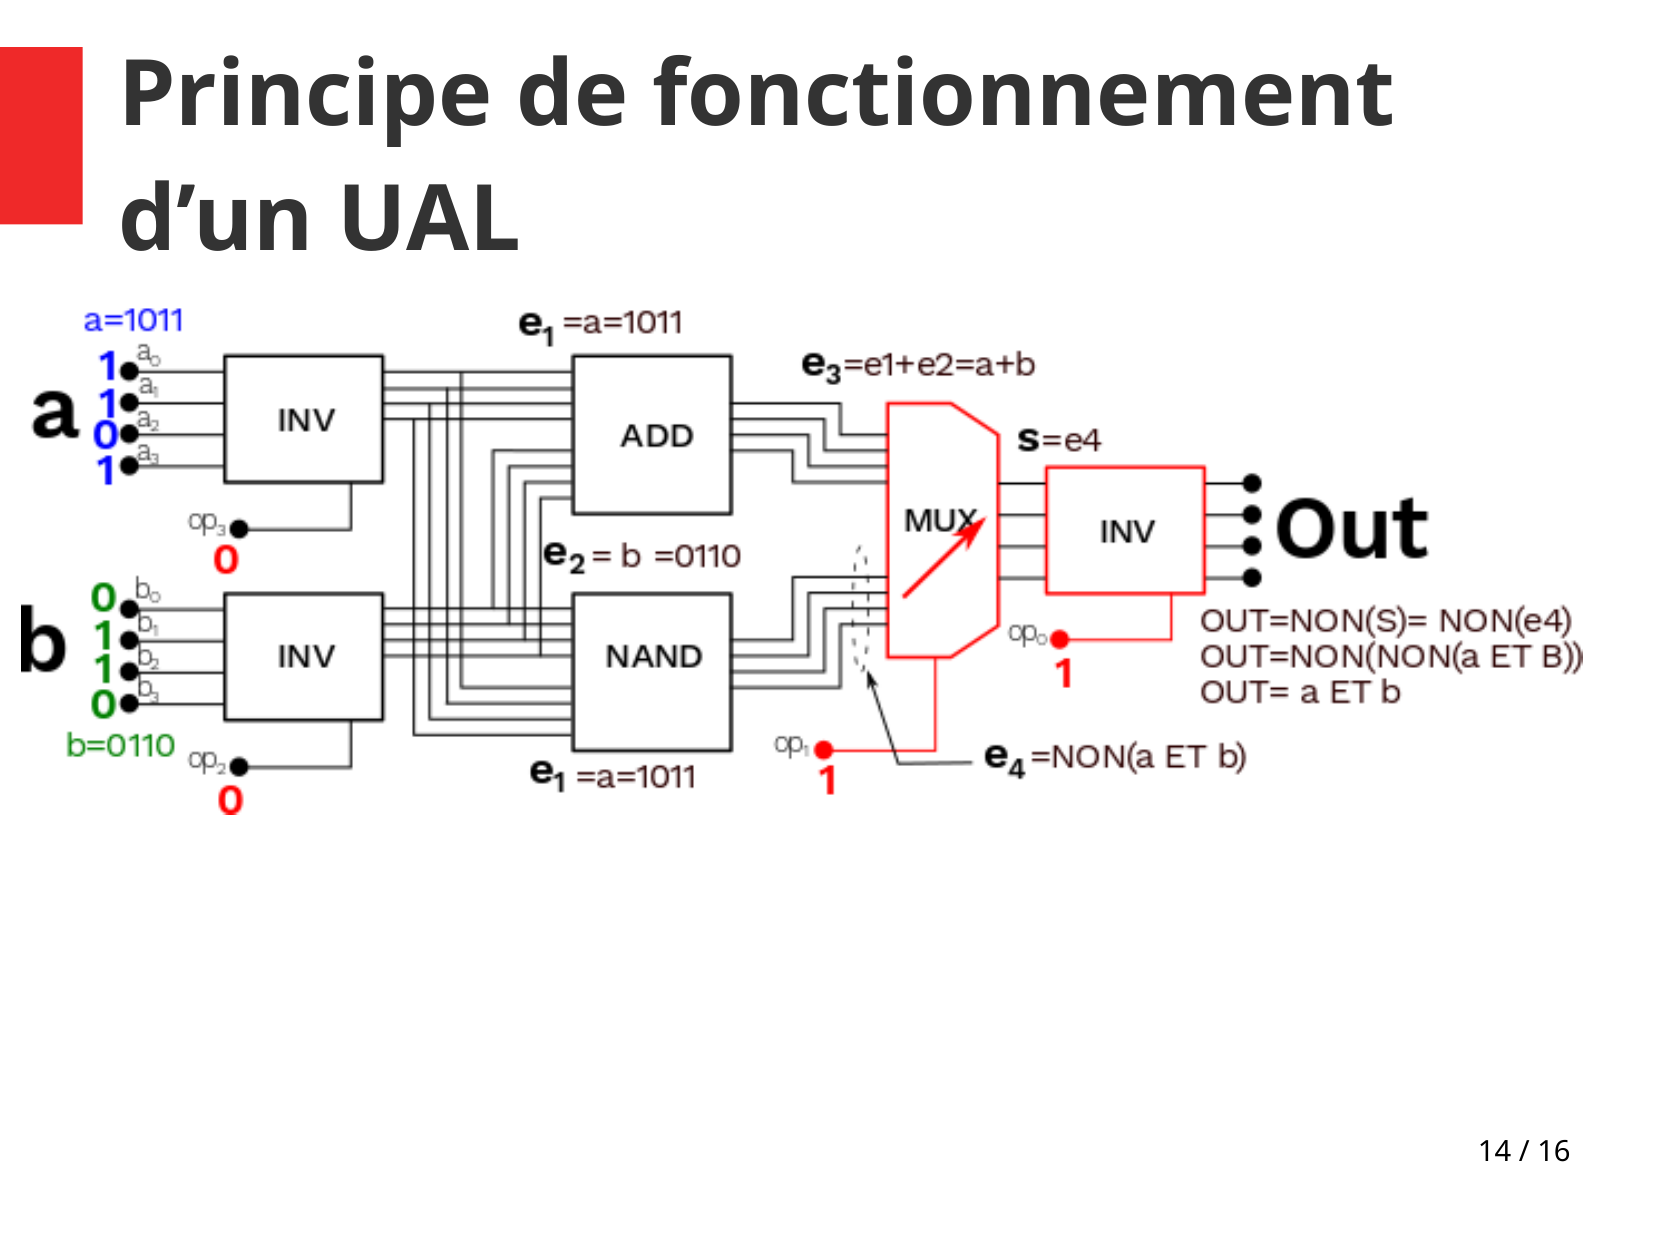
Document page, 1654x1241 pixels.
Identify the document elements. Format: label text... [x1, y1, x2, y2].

picture [21, 307, 1583, 815]
title Principe de fonctionnement d’un UAL [118, 45, 1571, 260]
